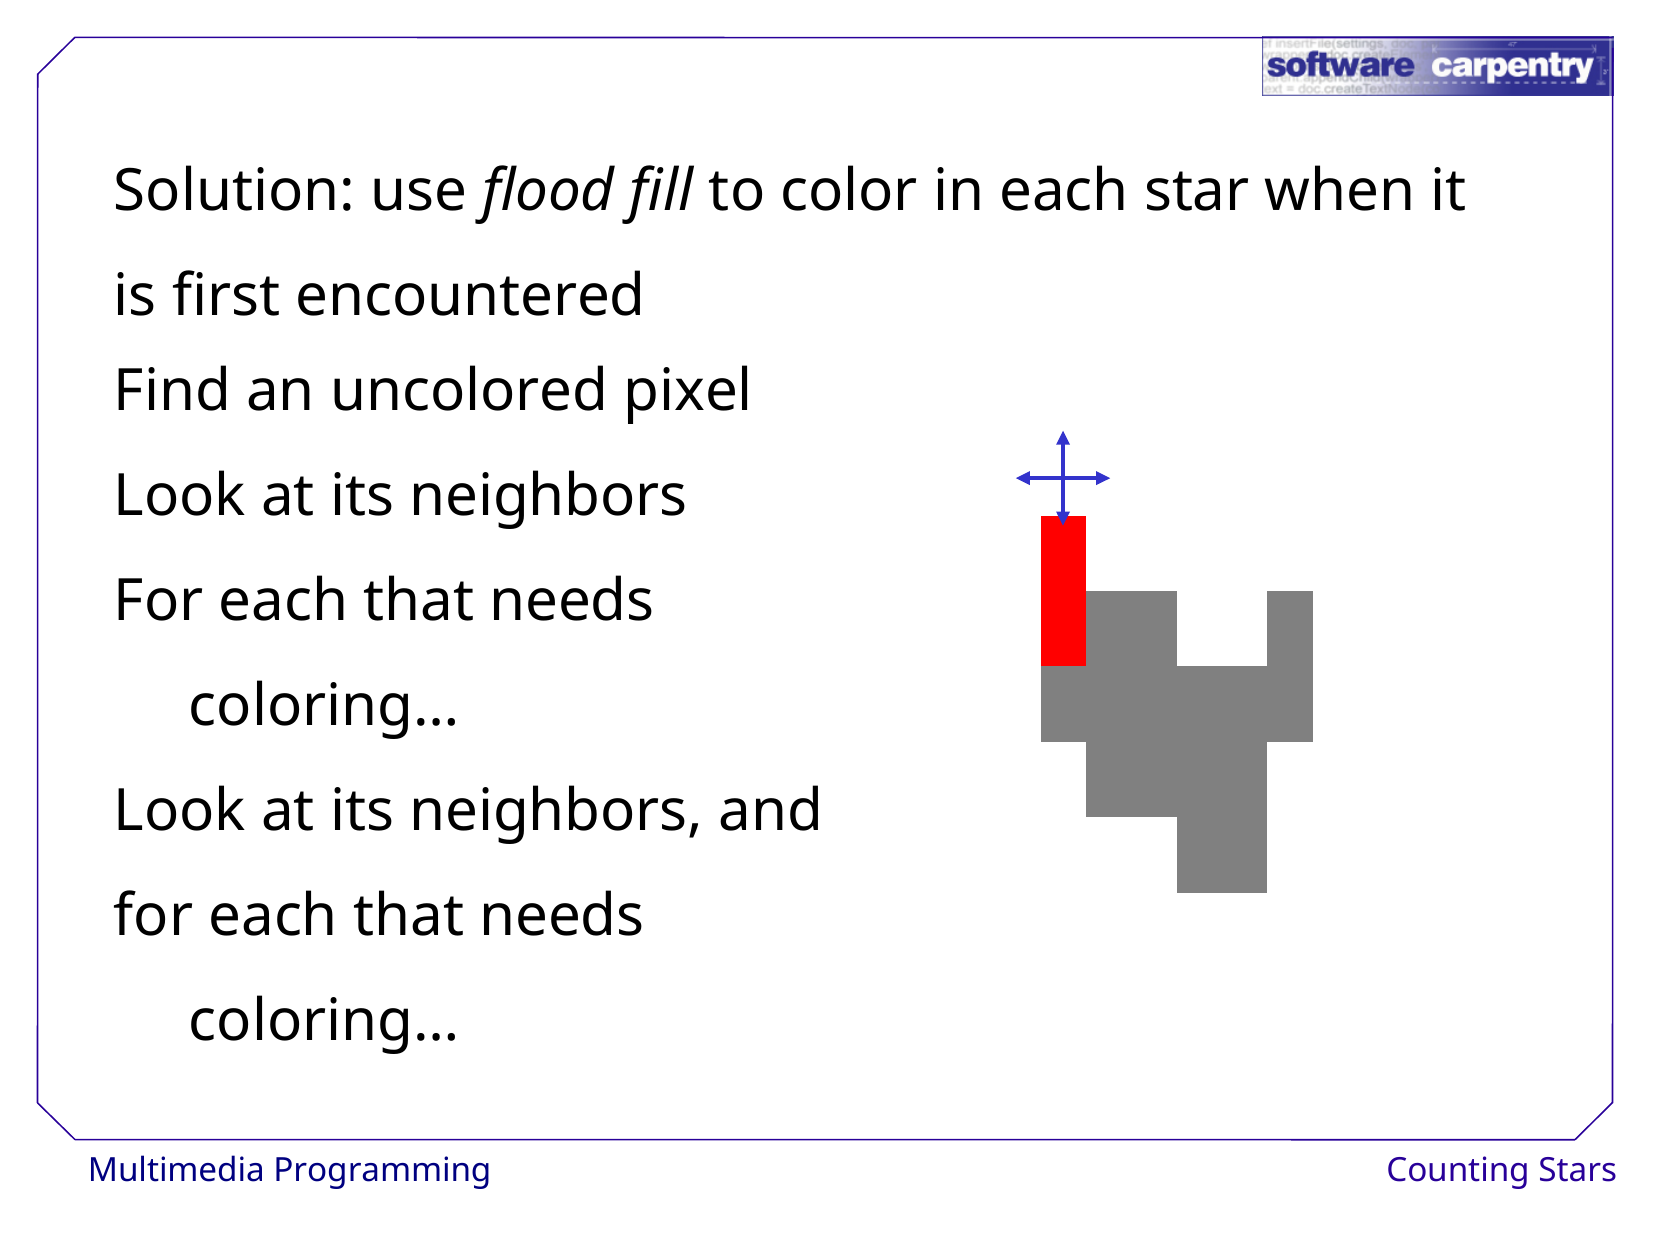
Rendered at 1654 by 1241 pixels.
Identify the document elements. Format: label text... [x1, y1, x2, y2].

table_cell [1313, 365, 1358, 440]
table_cell [1222, 666, 1267, 742]
table_cell [950, 1043, 995, 1119]
table_cell [1267, 742, 1313, 817]
table_cell [1041, 666, 1086, 742]
table_cell [1222, 365, 1267, 440]
table_cell [1177, 968, 1222, 1043]
table_cell [1131, 440, 1177, 516]
table_cell [995, 968, 1041, 1043]
table_cell [1086, 893, 1131, 968]
table_header [1267, 289, 1313, 365]
table_cell [1267, 516, 1313, 591]
table_cell [1086, 666, 1131, 742]
table_cell [1041, 817, 1086, 893]
table_cell [1041, 1043, 1086, 1119]
table_cell [1313, 1043, 1358, 1119]
table_cell [950, 365, 995, 440]
table_cell [1313, 742, 1358, 817]
table_cell [1131, 968, 1177, 1043]
table_cell [1267, 591, 1313, 666]
table_cell [1313, 893, 1358, 968]
table_cell [950, 591, 995, 666]
table_cell [1177, 1043, 1222, 1119]
table_cell [1131, 591, 1177, 666]
table_cell [1313, 817, 1358, 893]
table_header [1086, 289, 1131, 365]
table_cell [1222, 1043, 1267, 1119]
table_cell [1065, 480, 1086, 516]
table_cell [1222, 440, 1267, 516]
table_header [1131, 289, 1177, 365]
table_cell [1177, 1119, 1222, 1194]
table_cell [1313, 440, 1358, 516]
table_cell [1086, 516, 1131, 591]
table_header [995, 289, 1041, 365]
table_cell [1131, 817, 1177, 893]
table_cell [950, 968, 995, 1043]
table_cell [1222, 968, 1267, 1043]
table_cell [1358, 817, 1403, 893]
table_cell [1086, 1043, 1131, 1119]
table_cell [1358, 893, 1403, 968]
table_cell [950, 666, 995, 742]
table_header [950, 289, 995, 365]
table_cell [1267, 1043, 1313, 1119]
table_cell [1086, 742, 1131, 817]
table_cell [1313, 591, 1358, 666]
table_cell [1041, 968, 1086, 1043]
table_cell [950, 1119, 995, 1194]
table_cell [1177, 742, 1222, 817]
table_cell [1131, 516, 1177, 591]
table_cell [1041, 516, 1086, 591]
table_cell [1086, 968, 1131, 1043]
table_cell [1086, 591, 1131, 666]
picture [1262, 36, 1614, 96]
table_cell [1313, 968, 1358, 1043]
table_cell [950, 516, 995, 591]
table_cell [995, 516, 1041, 591]
table_cell [1358, 440, 1403, 516]
text_box Solution: use flood fill to color in each star when it is first encountered [99, 109, 1593, 335]
table_cell [1086, 365, 1131, 440]
table_cell [1131, 742, 1177, 817]
table_cell [1086, 817, 1131, 893]
table_cell [1222, 742, 1267, 817]
table_cell [1267, 666, 1313, 742]
table_cell [1041, 1119, 1086, 1194]
table_cell [1065, 440, 1086, 476]
table_cell [1267, 817, 1313, 893]
table_cell [1131, 1119, 1177, 1194]
table_cell [950, 742, 995, 817]
table_header [1222, 289, 1267, 365]
table_cell [995, 666, 1041, 742]
table_cell [1313, 516, 1358, 591]
table_cell [995, 440, 1041, 516]
table_cell [1177, 591, 1222, 666]
table_cell [950, 817, 995, 893]
table_cell [1177, 666, 1222, 742]
table_cell [1313, 1119, 1358, 1194]
table_cell [1222, 893, 1267, 968]
table_cell [1222, 817, 1267, 893]
table_cell [1177, 893, 1222, 968]
table_cell [1041, 365, 1086, 440]
table_cell [1131, 1043, 1177, 1119]
table_cell [950, 893, 995, 968]
table_cell [995, 365, 1041, 440]
table_cell [1267, 1119, 1313, 1194]
text_box Find an uncolored pixel Look at its neighbors For each that needs coloring… Look at its neighbors, and for each that needs coloring… [99, 309, 922, 1060]
table_cell [1131, 893, 1177, 968]
table_cell [1041, 591, 1086, 666]
table_cell [1222, 516, 1267, 591]
table_cell [1041, 893, 1086, 968]
table_header [1313, 289, 1358, 365]
table_cell [1086, 1119, 1131, 1194]
table_cell [1267, 968, 1313, 1043]
table_cell [1358, 666, 1403, 742]
table_cell [1131, 666, 1177, 742]
table_cell [995, 817, 1041, 893]
table_header [1041, 289, 1086, 365]
table_cell [1177, 817, 1222, 893]
table_cell [1358, 591, 1403, 666]
table_cell [1358, 742, 1403, 817]
table_cell [995, 893, 1041, 968]
table_cell [1358, 365, 1403, 440]
table_cell [995, 742, 1041, 817]
table_cell [1358, 516, 1403, 591]
table_cell [1177, 440, 1222, 516]
table_cell [995, 1043, 1041, 1119]
table_cell [995, 1119, 1041, 1194]
table_cell [1041, 480, 1061, 516]
table_cell [1041, 440, 1061, 476]
table_cell [1131, 365, 1177, 440]
table_cell [1313, 666, 1358, 742]
table_cell [1086, 440, 1131, 516]
table_cell [1177, 365, 1222, 440]
table_cell [1358, 968, 1403, 1043]
table_cell [1222, 591, 1267, 666]
table_cell [1267, 365, 1313, 440]
table_cell [1267, 440, 1313, 516]
table_cell [995, 591, 1041, 666]
table_cell [1041, 742, 1086, 817]
table_header [1358, 289, 1403, 365]
table_cell [1267, 893, 1313, 968]
table_cell [1177, 516, 1222, 591]
table_cell [1358, 1043, 1403, 1119]
table_header [1177, 289, 1222, 365]
table_cell [1358, 1119, 1403, 1194]
table_cell [1222, 1119, 1267, 1194]
table_cell [950, 440, 995, 516]
